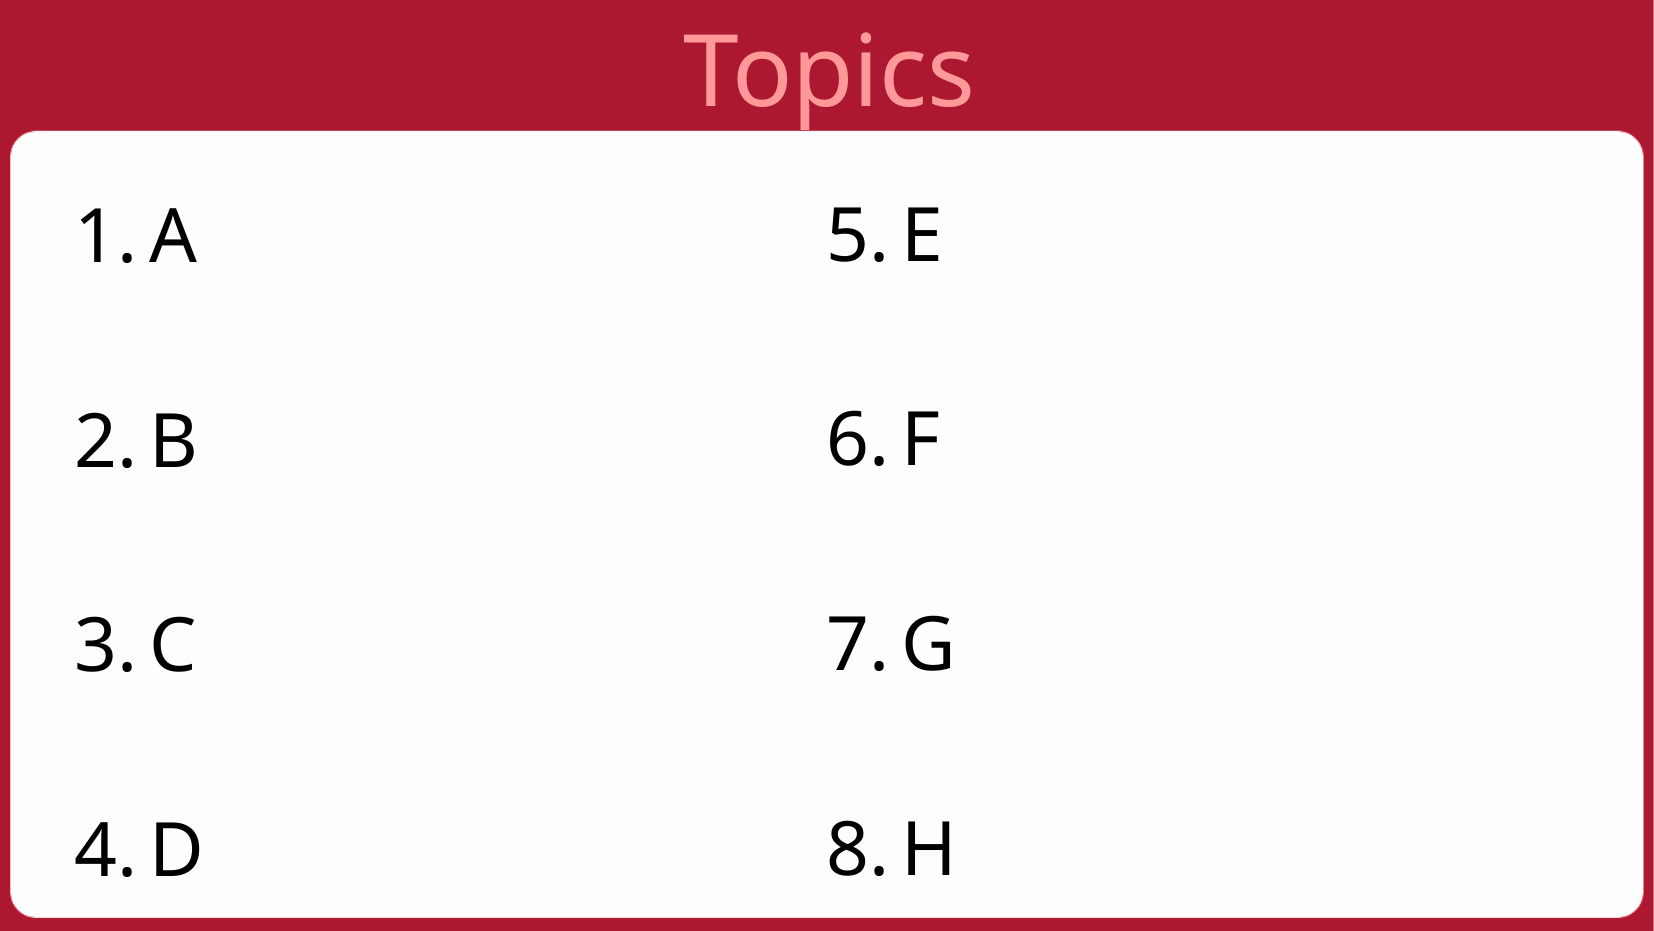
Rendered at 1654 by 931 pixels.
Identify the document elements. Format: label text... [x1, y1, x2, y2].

title Topics [85, 3, 1574, 131]
picture [0, 0, 1654, 931]
text_box 1. A 2. B 3. C 4. D [74, 182, 806, 879]
text_box 5. E 6. F 7. G 8. H [826, 181, 1558, 878]
